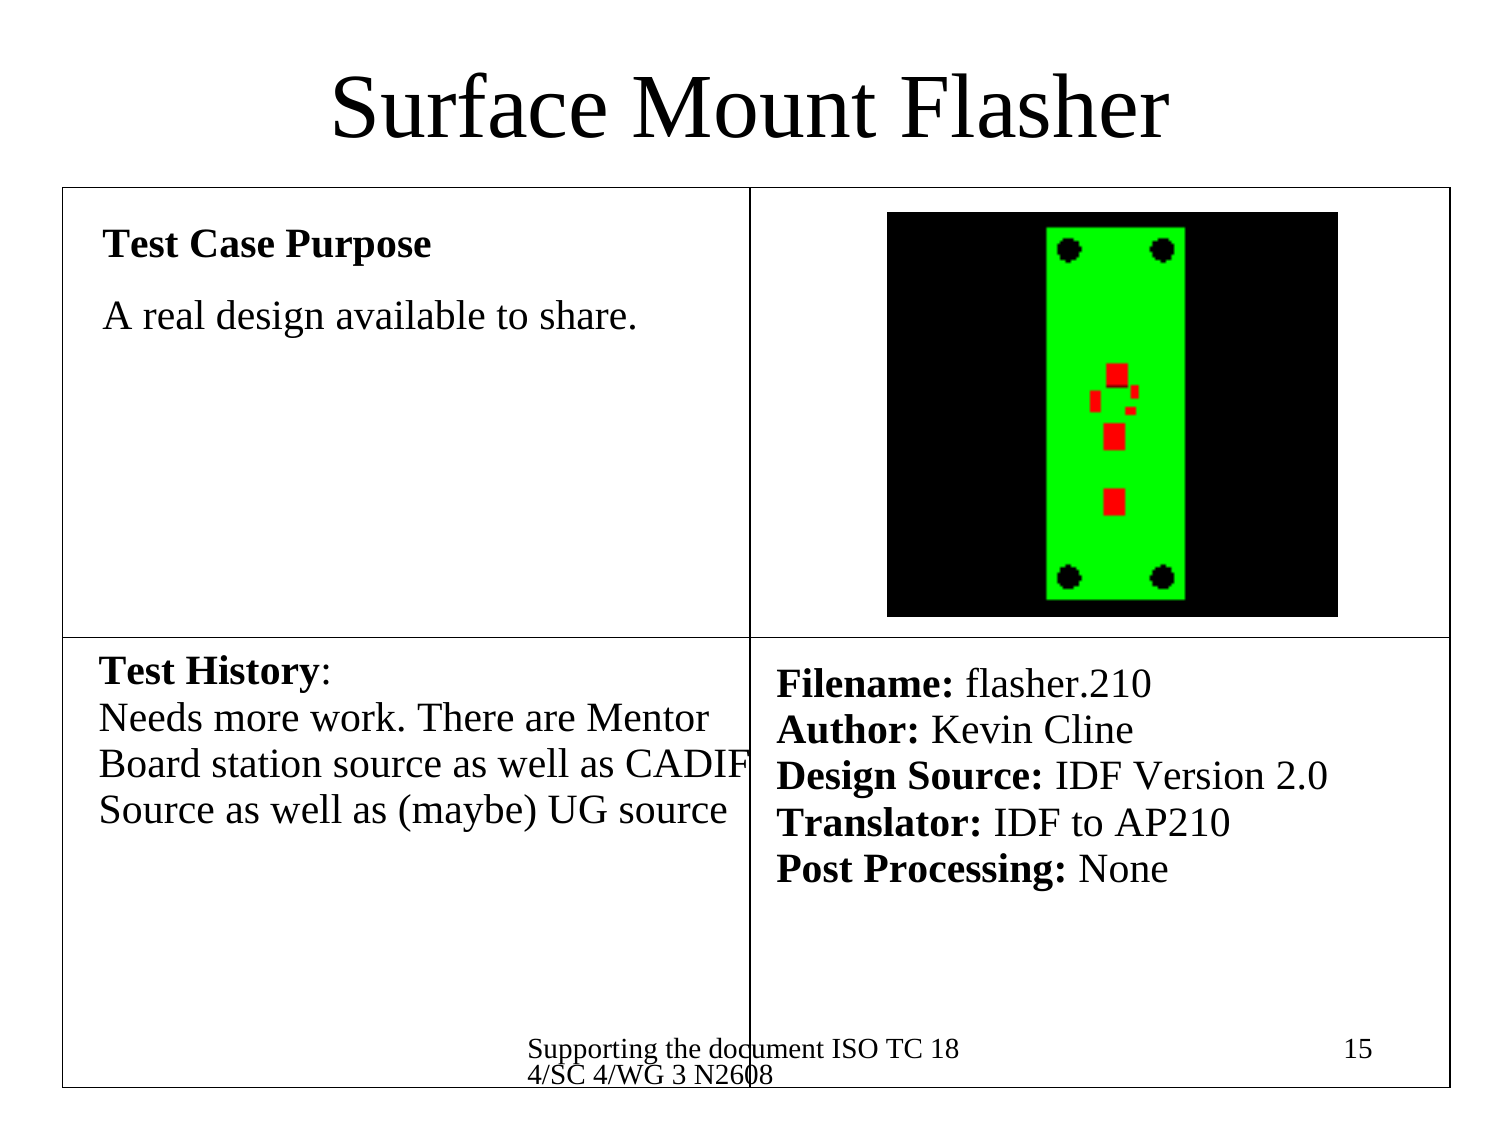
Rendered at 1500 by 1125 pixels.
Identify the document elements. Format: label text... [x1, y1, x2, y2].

text_box Test Case Purpose A real design available to share. [87, 212, 676, 347]
title Surface Mount Flasher [112, 12, 1388, 201]
chart [887, 212, 1338, 617]
text_box Test History: Needs more work. There are Mentor Board station source as well as CADIF Source as well as (maybe) UG source [83, 639, 767, 841]
text_box Filename: flasher.210 Author: Kevin Cline Design Source: IDF Version 2.0 Translator: IDF to AP210 Post Processing: None [761, 652, 1344, 1010]
